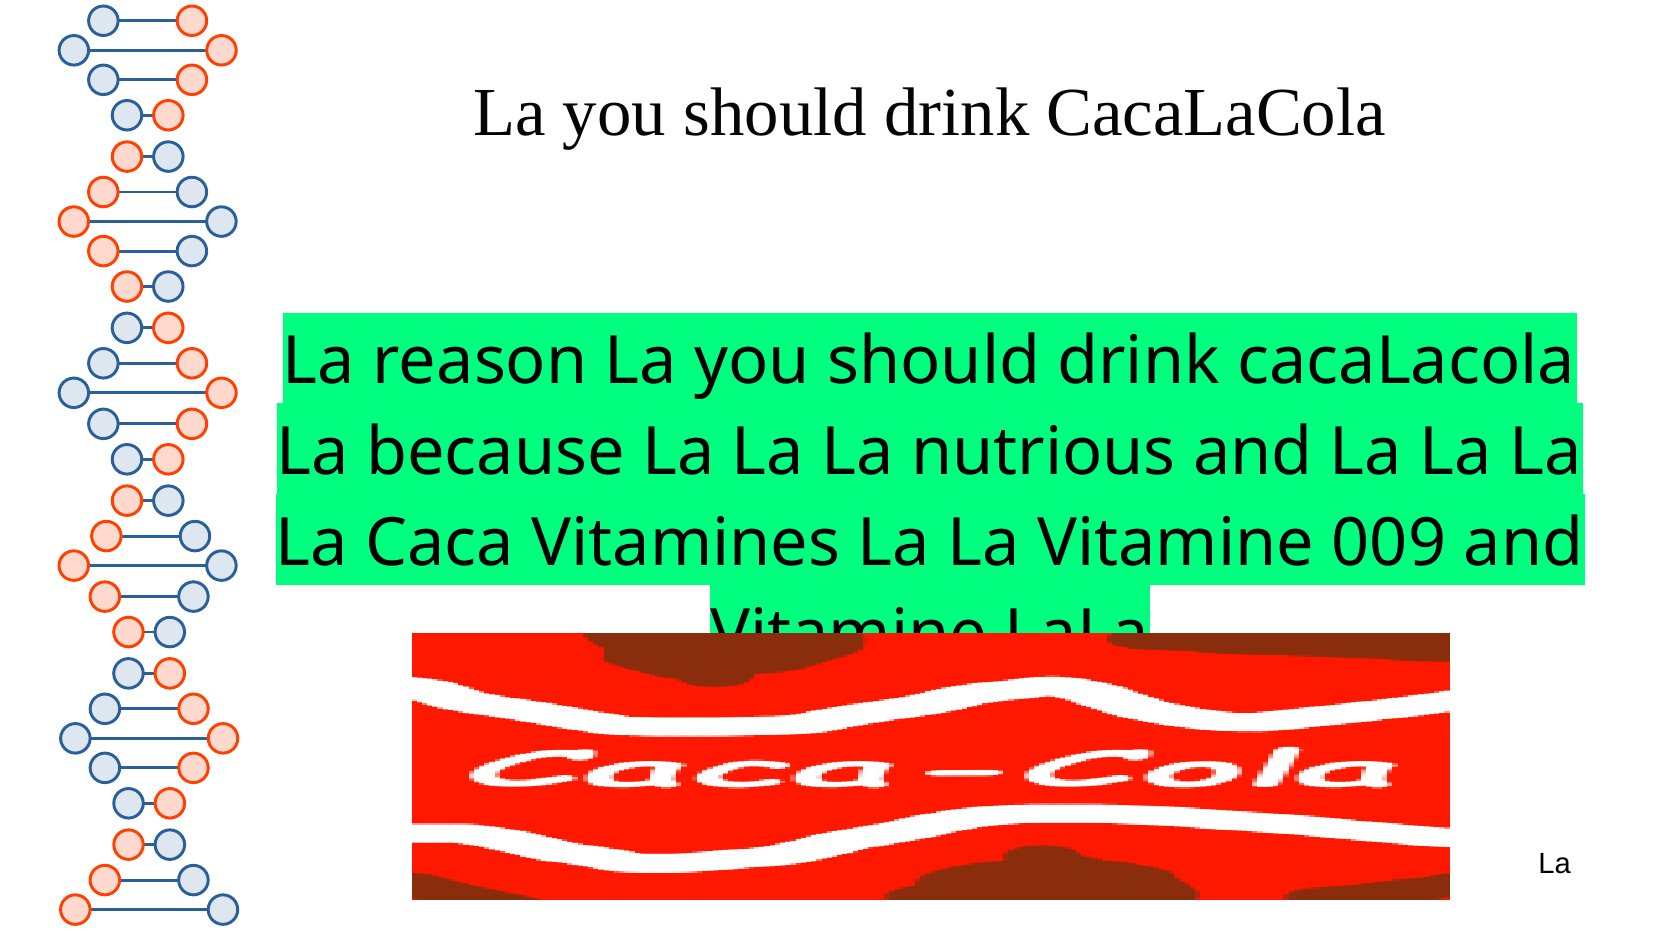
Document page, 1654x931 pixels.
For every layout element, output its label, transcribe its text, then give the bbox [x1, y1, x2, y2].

title La you should drink CacaLaCola [265, 35, 1595, 189]
subtitle La reason La you should drink cacaLacola La because La La La nutrious and La La La La Caca Vitamines La La Vitamine 009 and Vitamine LaLa [265, 224, 1595, 764]
picture [412, 633, 1450, 901]
